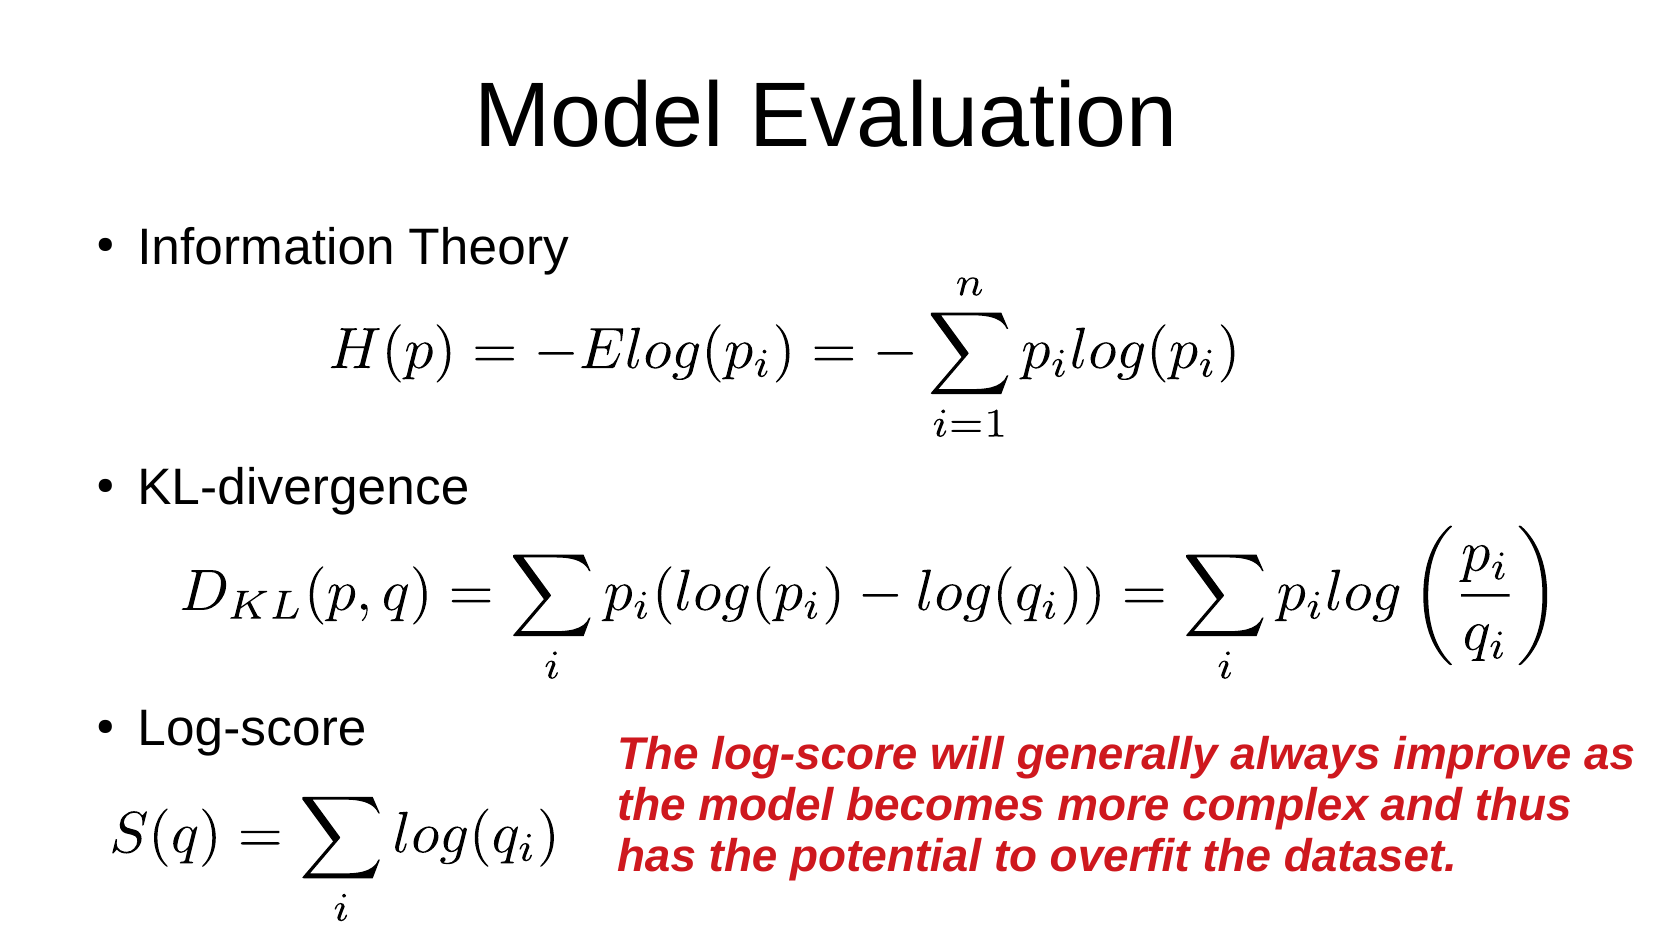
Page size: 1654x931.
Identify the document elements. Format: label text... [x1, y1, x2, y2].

text_box [112, 796, 554, 922]
text_box [330, 277, 1235, 438]
text_box The log-score will generally always improve as the model becomes more complex and thus has the potential to overfit the dataset. [602, 720, 1654, 927]
text_box [181, 525, 1548, 679]
title Model Evaluation [82, 37, 1571, 193]
list Information Theory KL-divergence Log-score [82, 217, 1571, 758]
